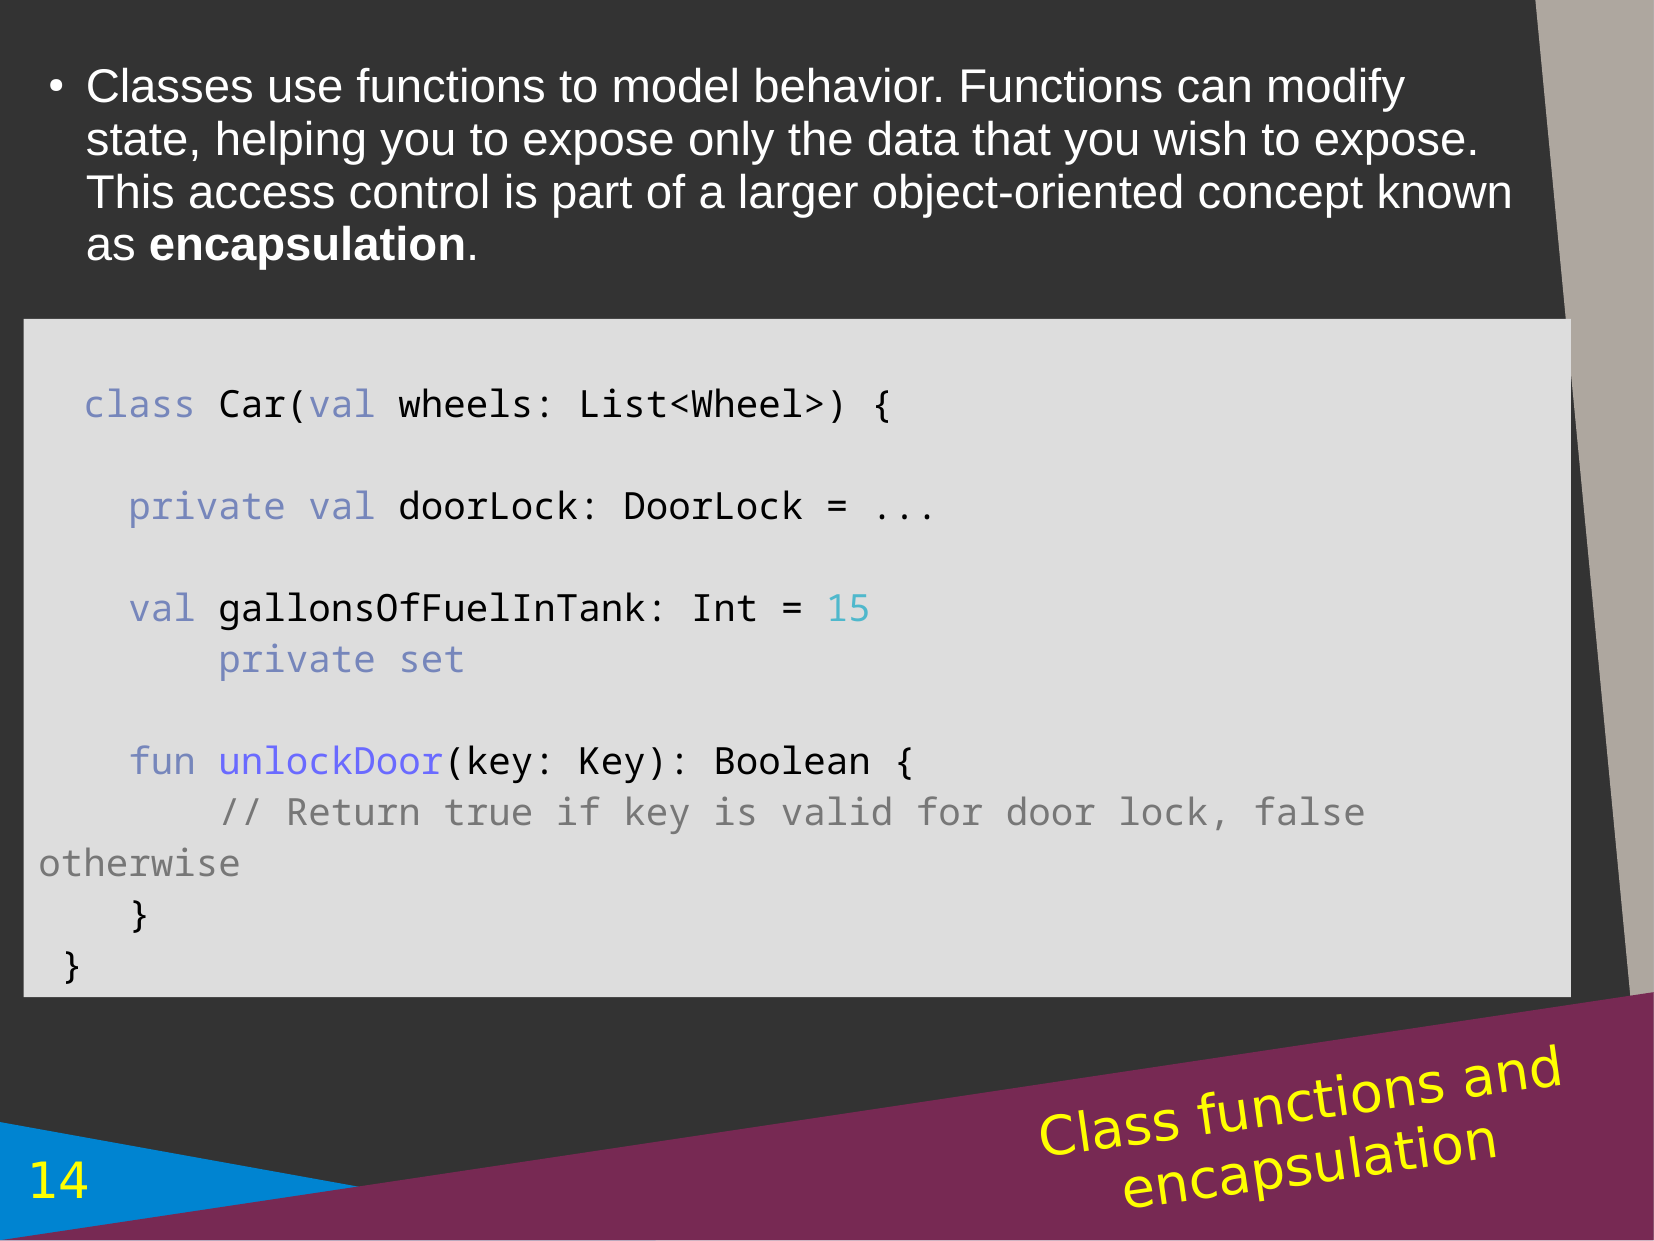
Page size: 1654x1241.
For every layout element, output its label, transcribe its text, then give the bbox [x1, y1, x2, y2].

title Class functions and encapsulation [956, 995, 1654, 1241]
text_box class Car(val wheels: List<Wheel>) { private val doorLock: DoorLock = ... val gallonsOfFuelInTank: Int = 15 private set fun unlockDoor(key: Key): Boolean { // Return true if key is valid for door lock, false otherwise } } [23, 318, 1571, 838]
list Classes use functions to model behavior. Functions can modify state, helping you to expose only the data that you wish to expose. This access control is part of a larger object-oriented concept known as encapsulation. [35, 59, 1524, 272]
